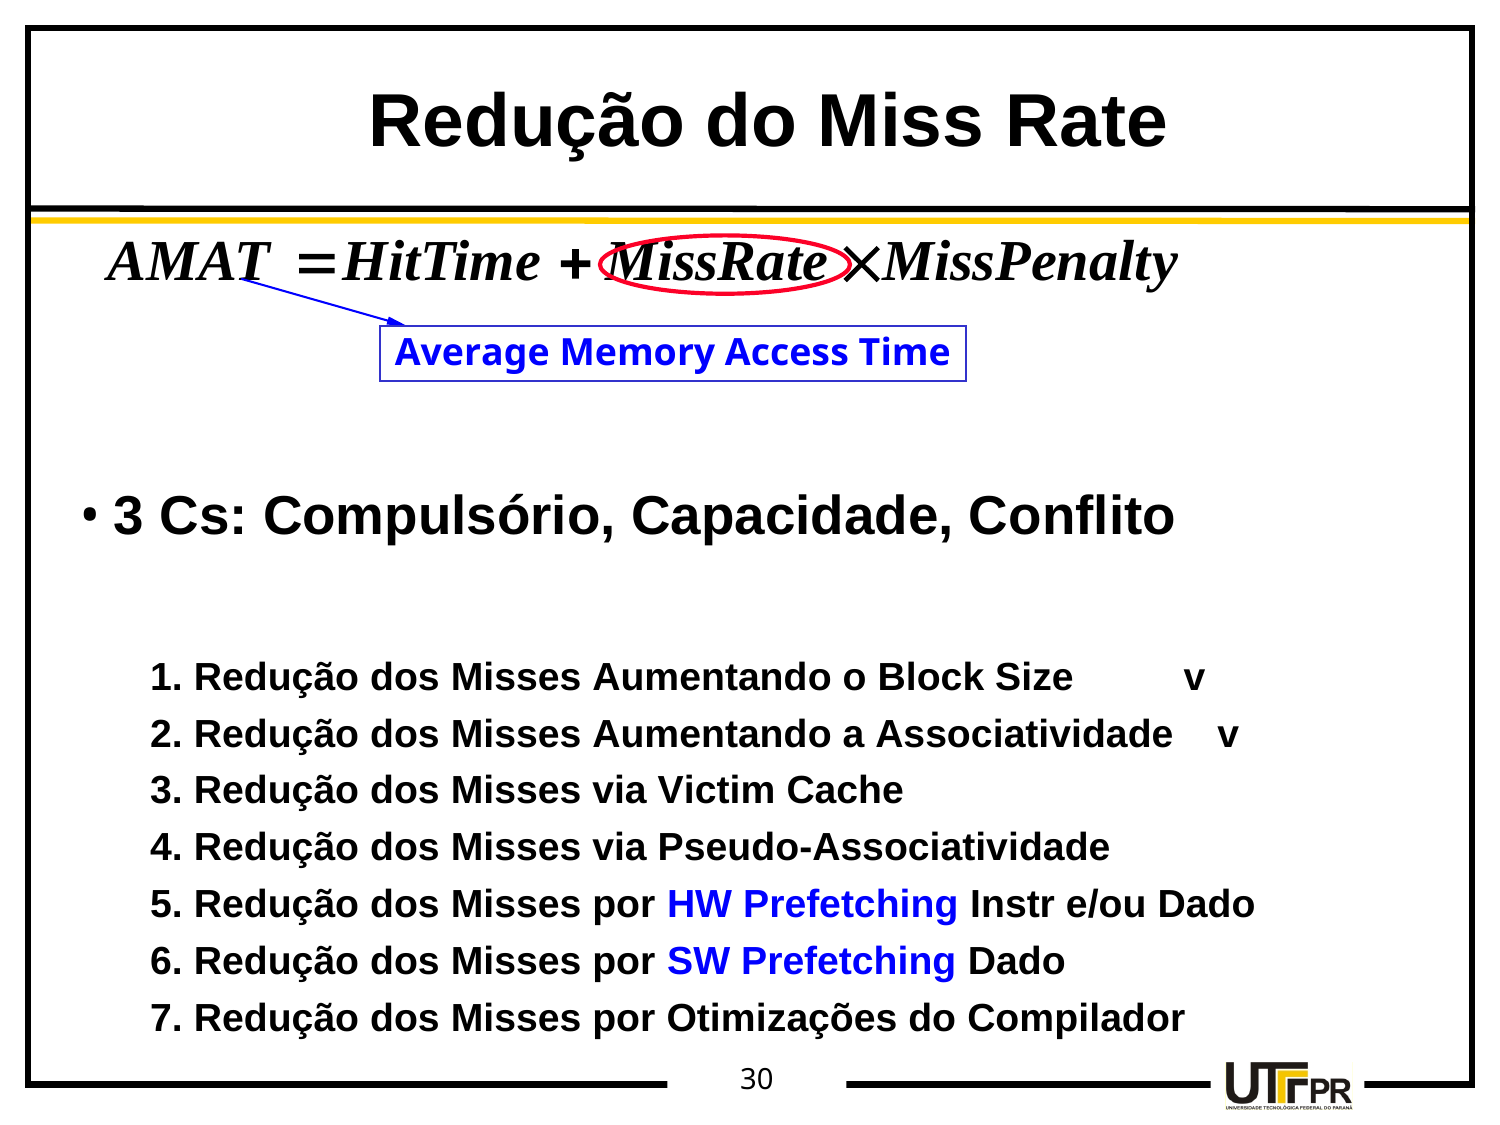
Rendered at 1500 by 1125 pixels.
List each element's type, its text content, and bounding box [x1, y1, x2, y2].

picture [1225, 1062, 1353, 1110]
text_box Average Memory Access Time [379, 326, 967, 382]
list 3 Cs: Compulsório, Capacidade, Conflito 1. Redução dos Misses Aumentando o Block Size v 2. Redução dos Misses Aumentando a Associatividade v 3. Redução dos Misses via Victim Cache 4. Redução dos Misses via Pseudo-Associatividade 5. Redução dos Misses por HW Prefetching Instr e/ou Dado 6. Redução dos Misses por SW Prefetching Dado 7. Redução dos Misses por Otimizações do Compilador [64, 385, 1423, 1054]
title Redução do Miss Rate [32, 35, 1477, 207]
picture [99, 235, 1184, 300]
picture [603, 238, 847, 291]
